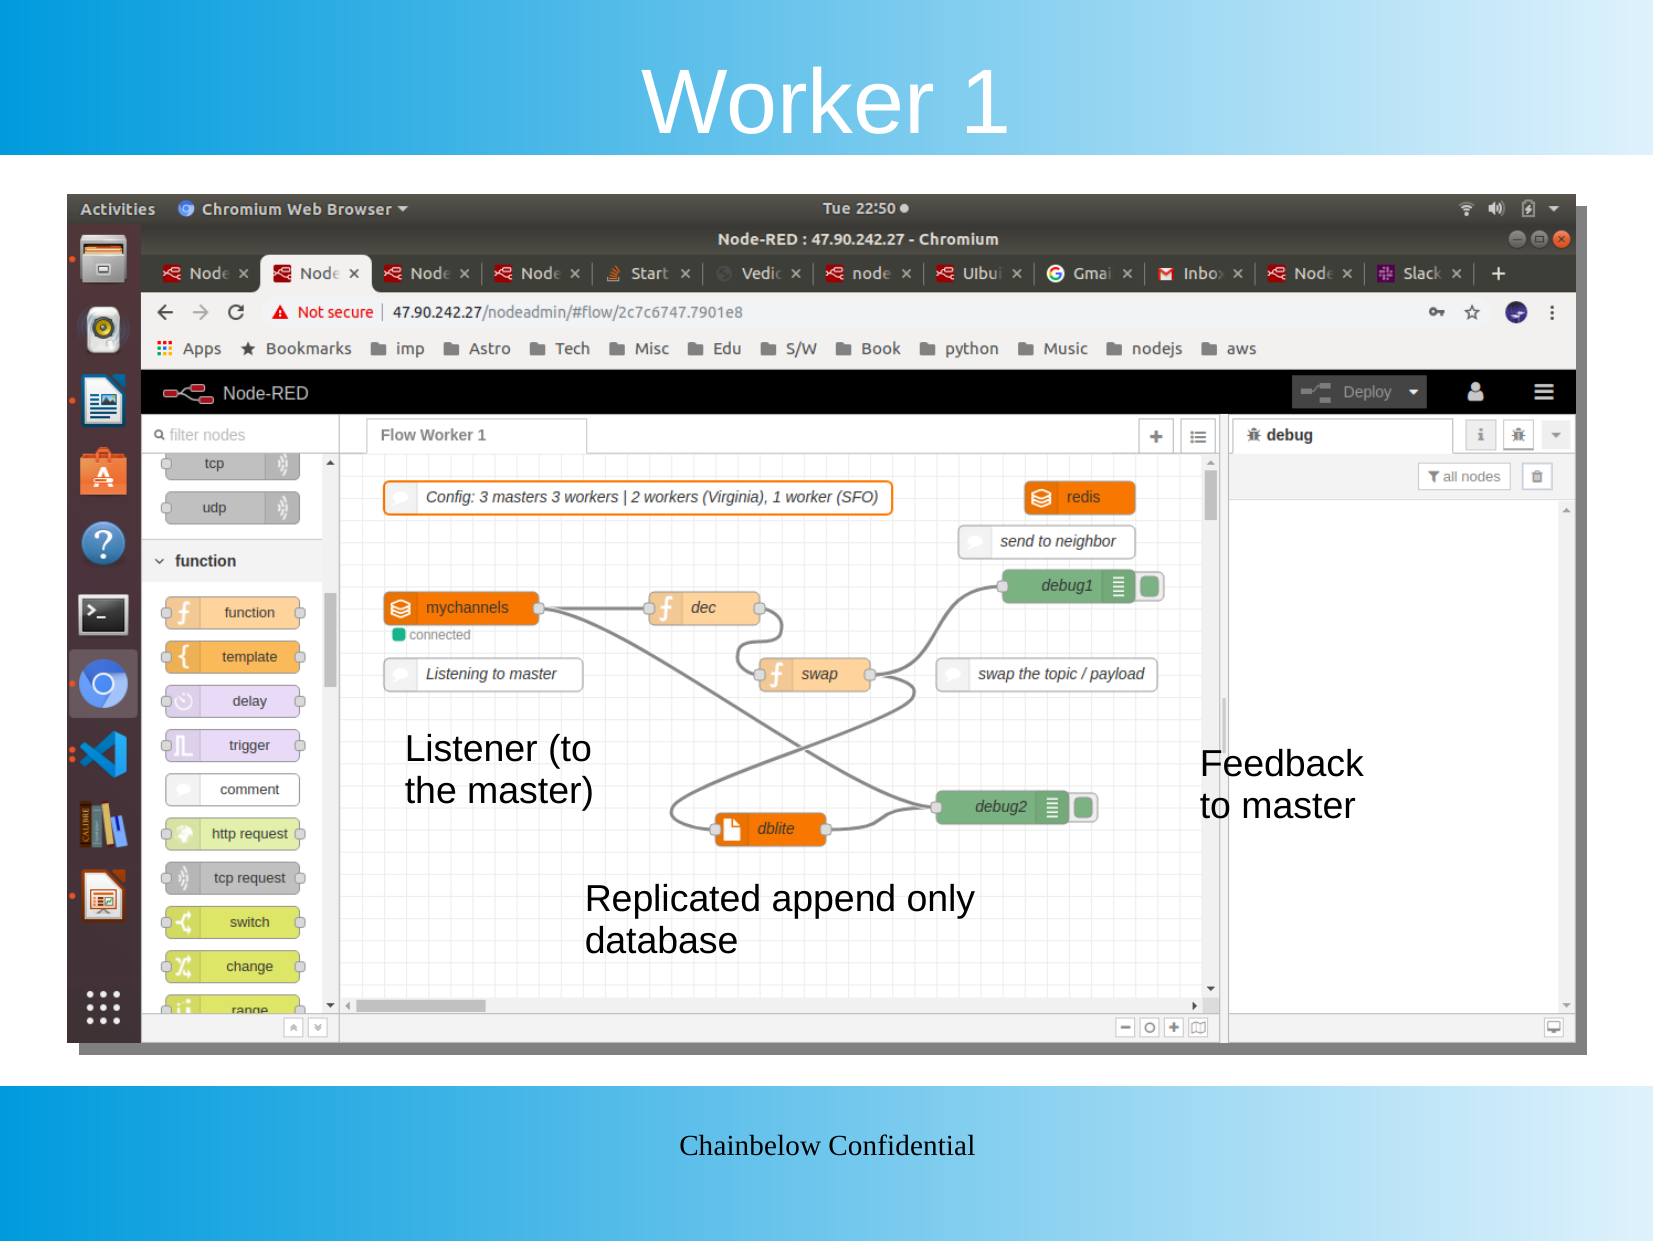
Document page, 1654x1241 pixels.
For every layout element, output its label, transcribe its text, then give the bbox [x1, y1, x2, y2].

picture [67, 194, 1576, 1043]
title Worker 1 [82, 49, 1571, 155]
text_box Feedback to master [1185, 735, 1411, 834]
text_box Replicated append only database [570, 870, 1051, 969]
text_box Listener (to the master) [390, 720, 661, 819]
